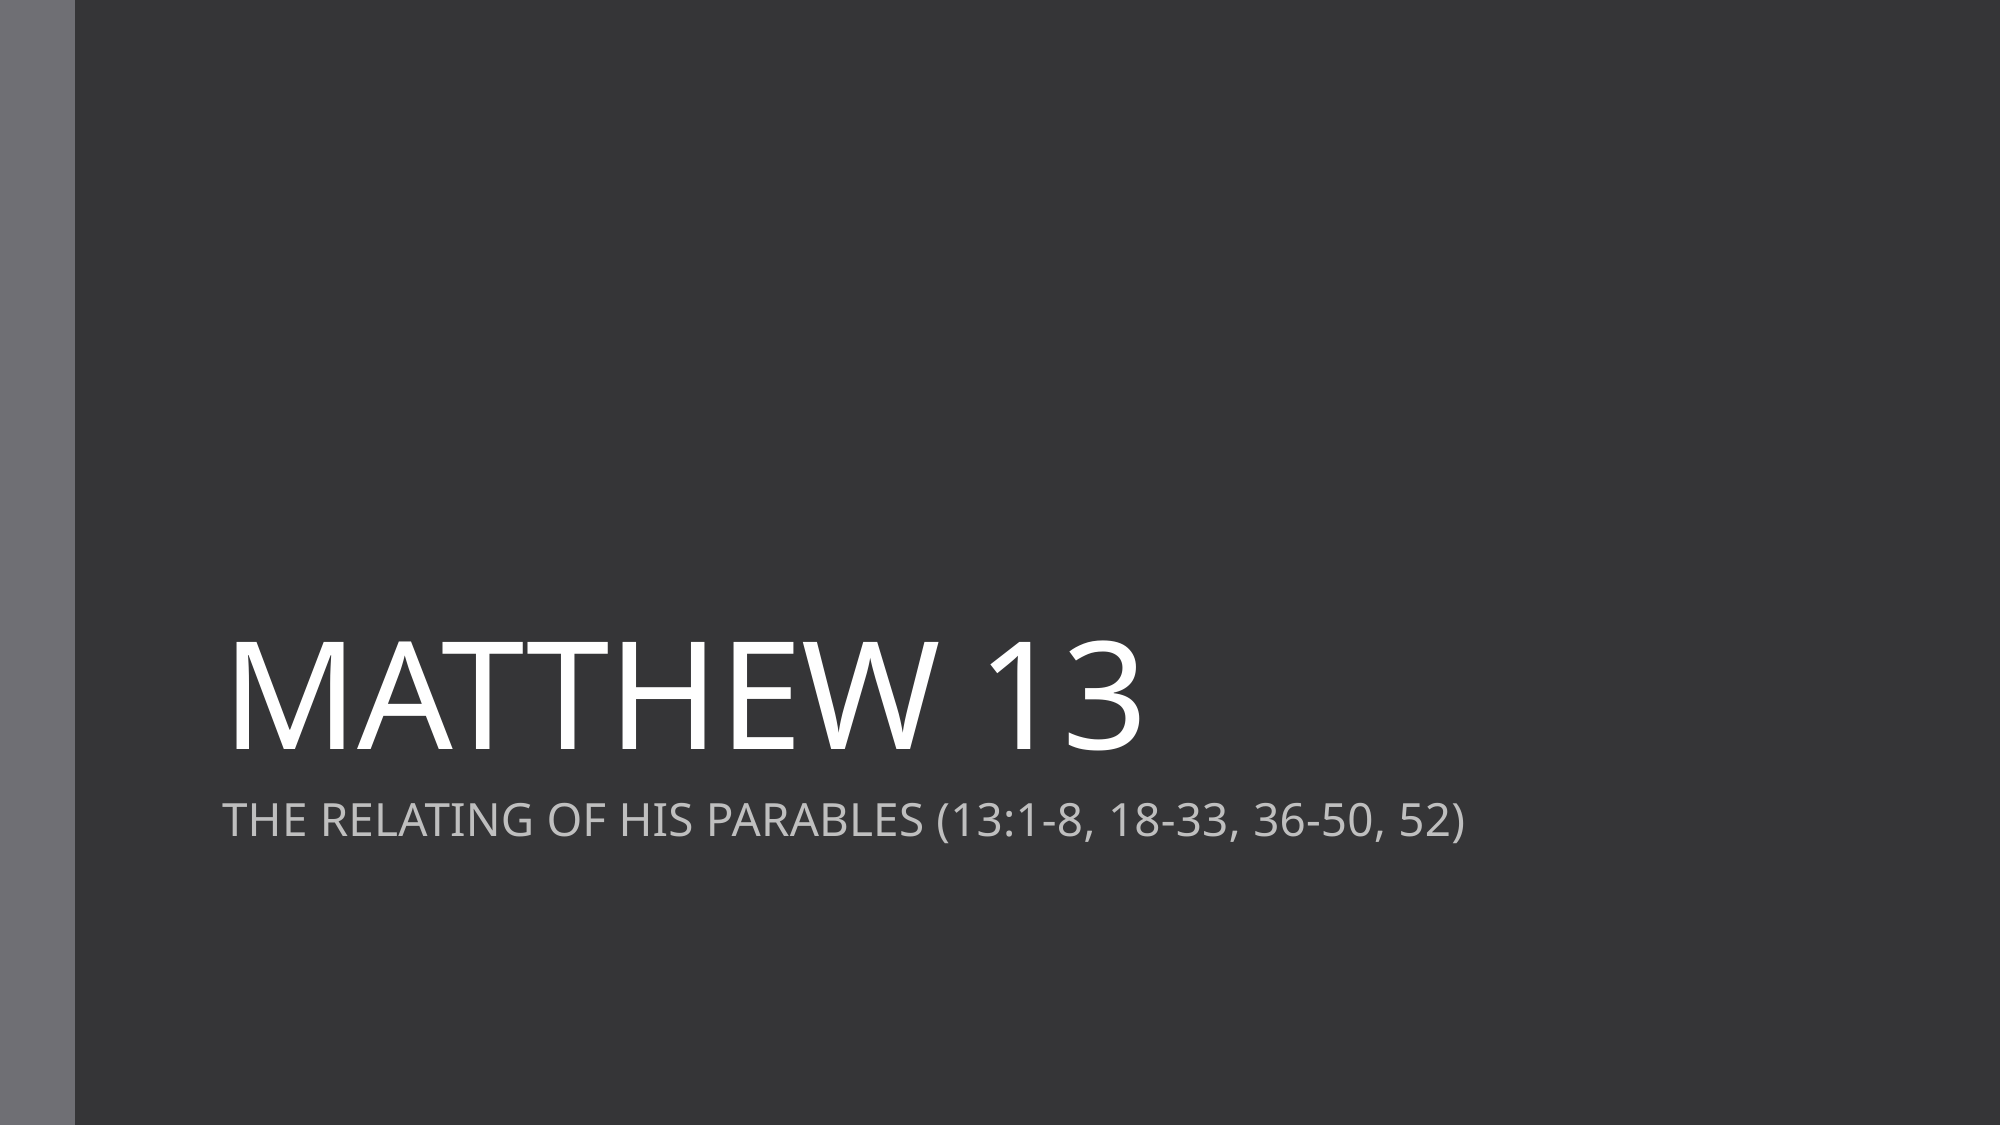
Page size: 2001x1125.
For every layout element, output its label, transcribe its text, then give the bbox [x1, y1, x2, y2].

subtitle THE RELATING OF HIS PARABLES (13:1-8, 18-33, 36-50, 52) [206, 787, 1752, 1066]
title MATTHEW 13 [206, 124, 1752, 787]
